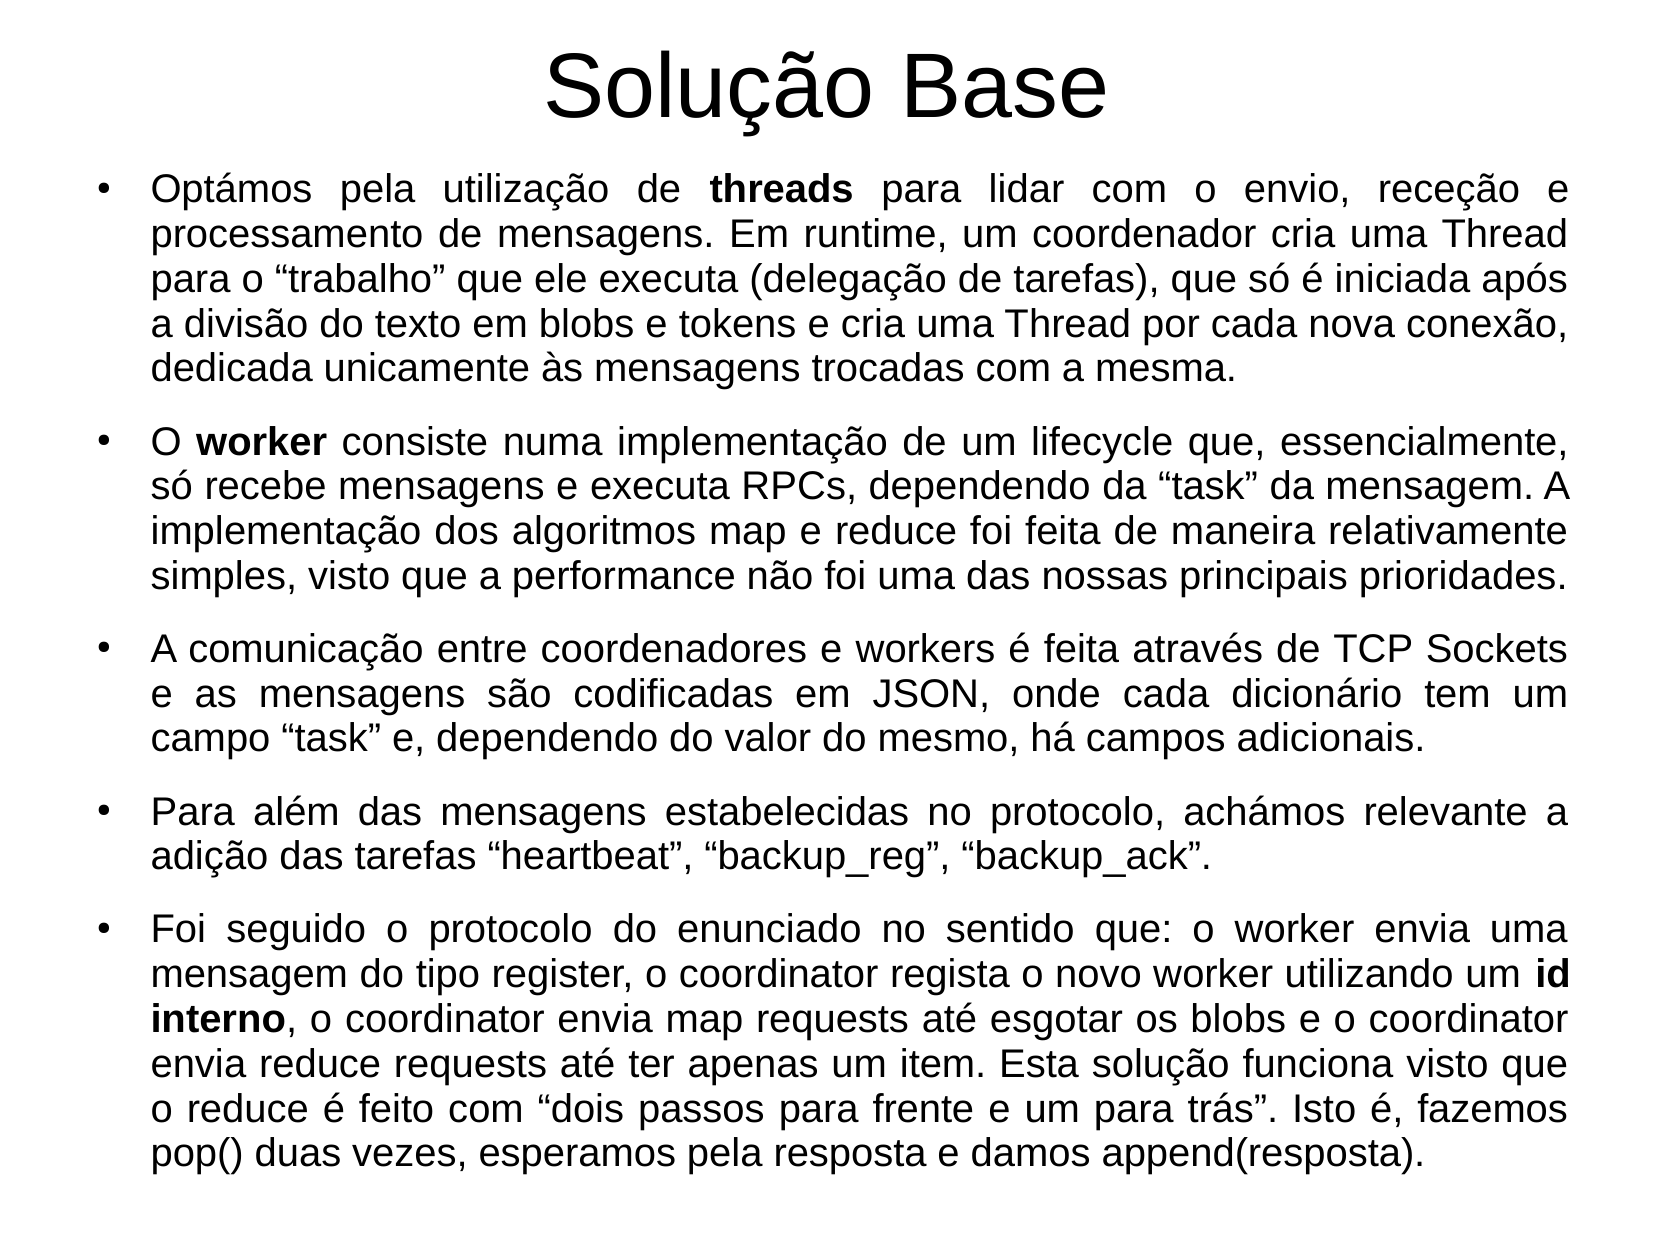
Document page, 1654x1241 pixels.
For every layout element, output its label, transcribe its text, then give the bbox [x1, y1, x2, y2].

title Solução Base [82, 0, 1571, 166]
list Optámos pela utilização de threads para lidar com o envio, receção e processamento de mensagens. Em runtime, um coordenador cria uma Thread para o “trabalho” que ele executa (delegação de tarefas), que só é iniciada após a divisão do texto em blobs e tokens e cria uma Thread por cada nova conexão, dedicada unicamente às mensagens trocadas com a mesma. O worker consiste numa implementação de um lifecycle que, essencialmente, só recebe mensagens e executa RPCs, dependendo da “task” da mensagem. A implementação dos algoritmos map e reduce foi feita de maneira relativamente simples, visto que a performance não foi uma das nossas principais prioridades. A comunicação entre coordenadores e workers é feita através de TCP Sockets e as mensagens são codificadas em JSON, onde cada dicionário tem um campo “task” e, dependendo do valor do mesmo, há campos adicionais. Para além das mensagens estabelecidas no protocolo, achámos relevante a adição das tarefas “heartbeat”, “backup_reg”, “backup_ack”. Foi seguido o protocolo do enunciado no sentido que: o worker envia uma mensagem do tipo register, o coordinator regista o novo worker utilizando um id interno, o coordinator envia map requests até esgotar os blobs e o coordinator envia reduce requests até ter apenas um item. Esta solução funciona visto que o reduce é feito com “dois passos para frente e um para trás”. Isto é, fazemos pop() duas vezes, esperamos pela resposta e damos append(resposta). [82, 166, 1571, 1217]
